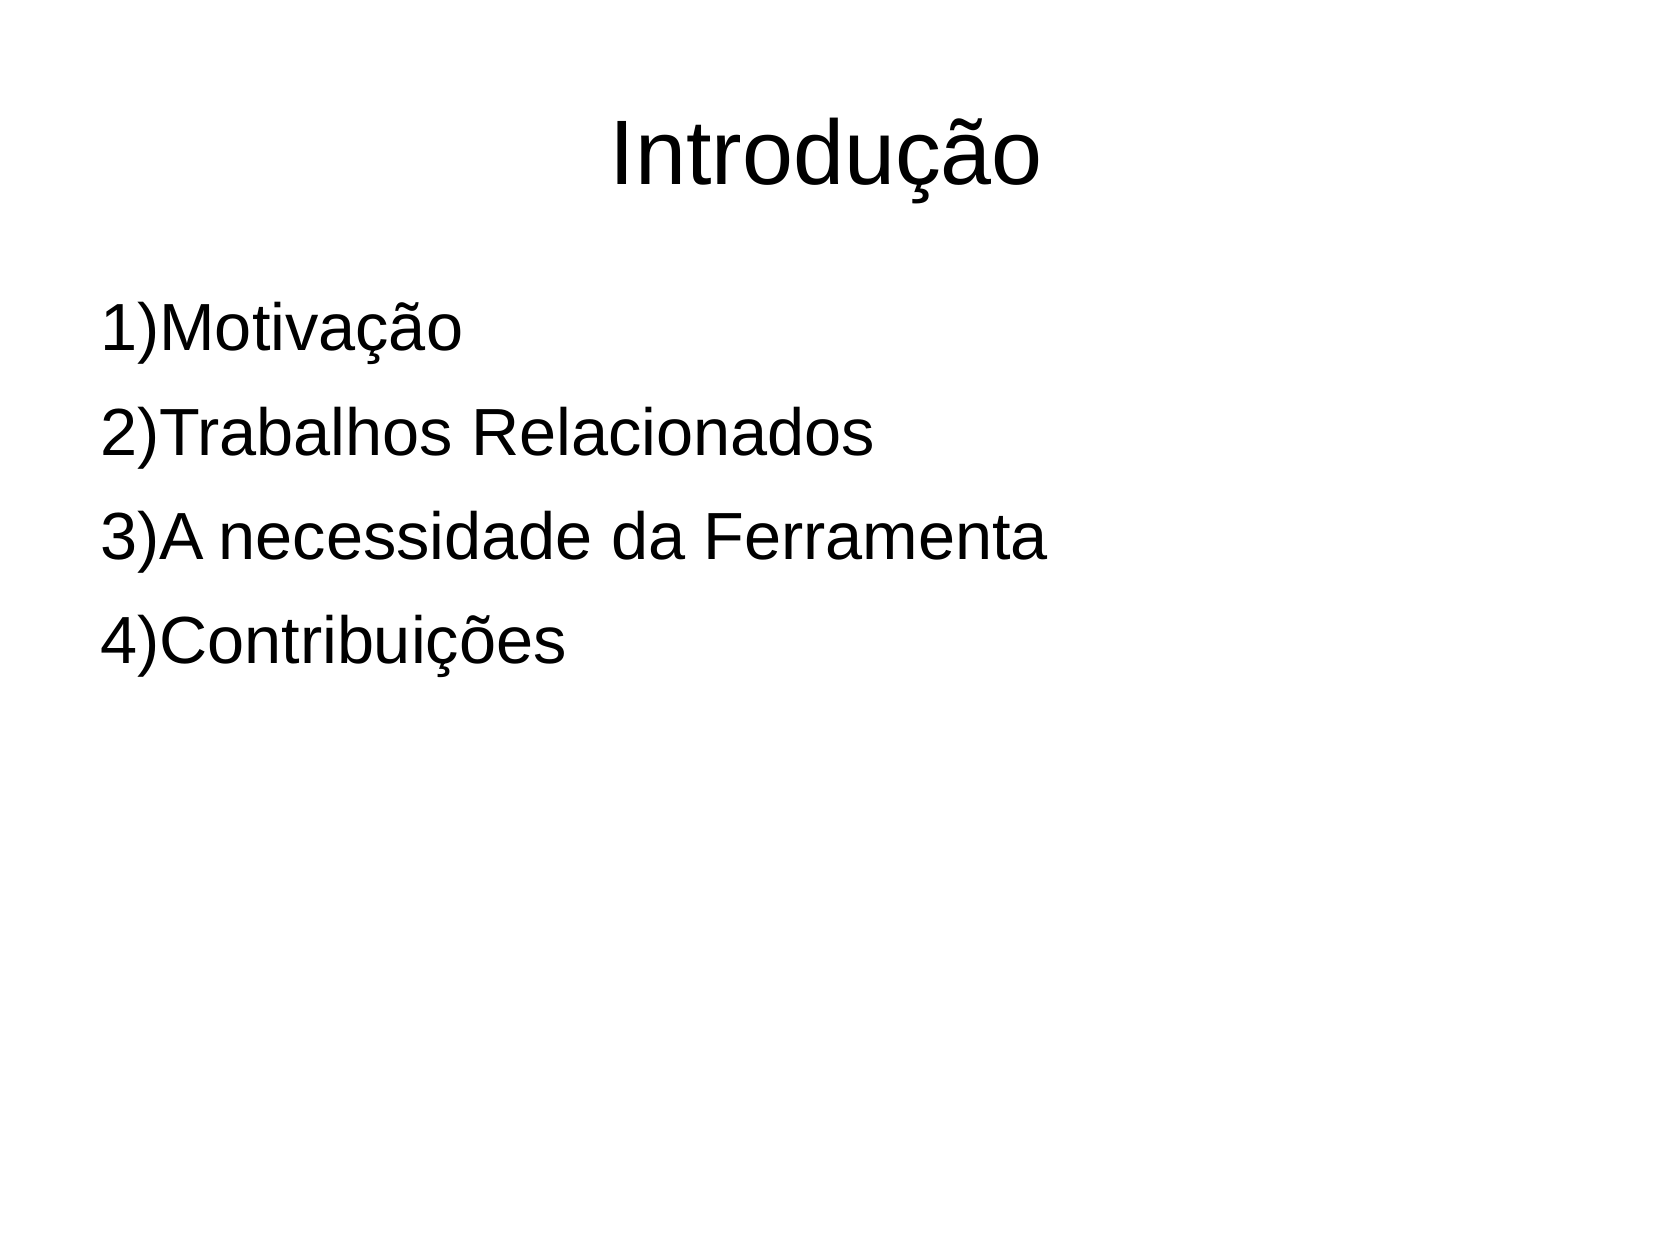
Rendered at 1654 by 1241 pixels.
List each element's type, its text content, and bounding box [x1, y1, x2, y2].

list Motivação Trabalhos Relacionados A necessidade da Ferramenta Contribuições [82, 290, 1571, 1094]
title Introdução [82, 56, 1571, 250]
